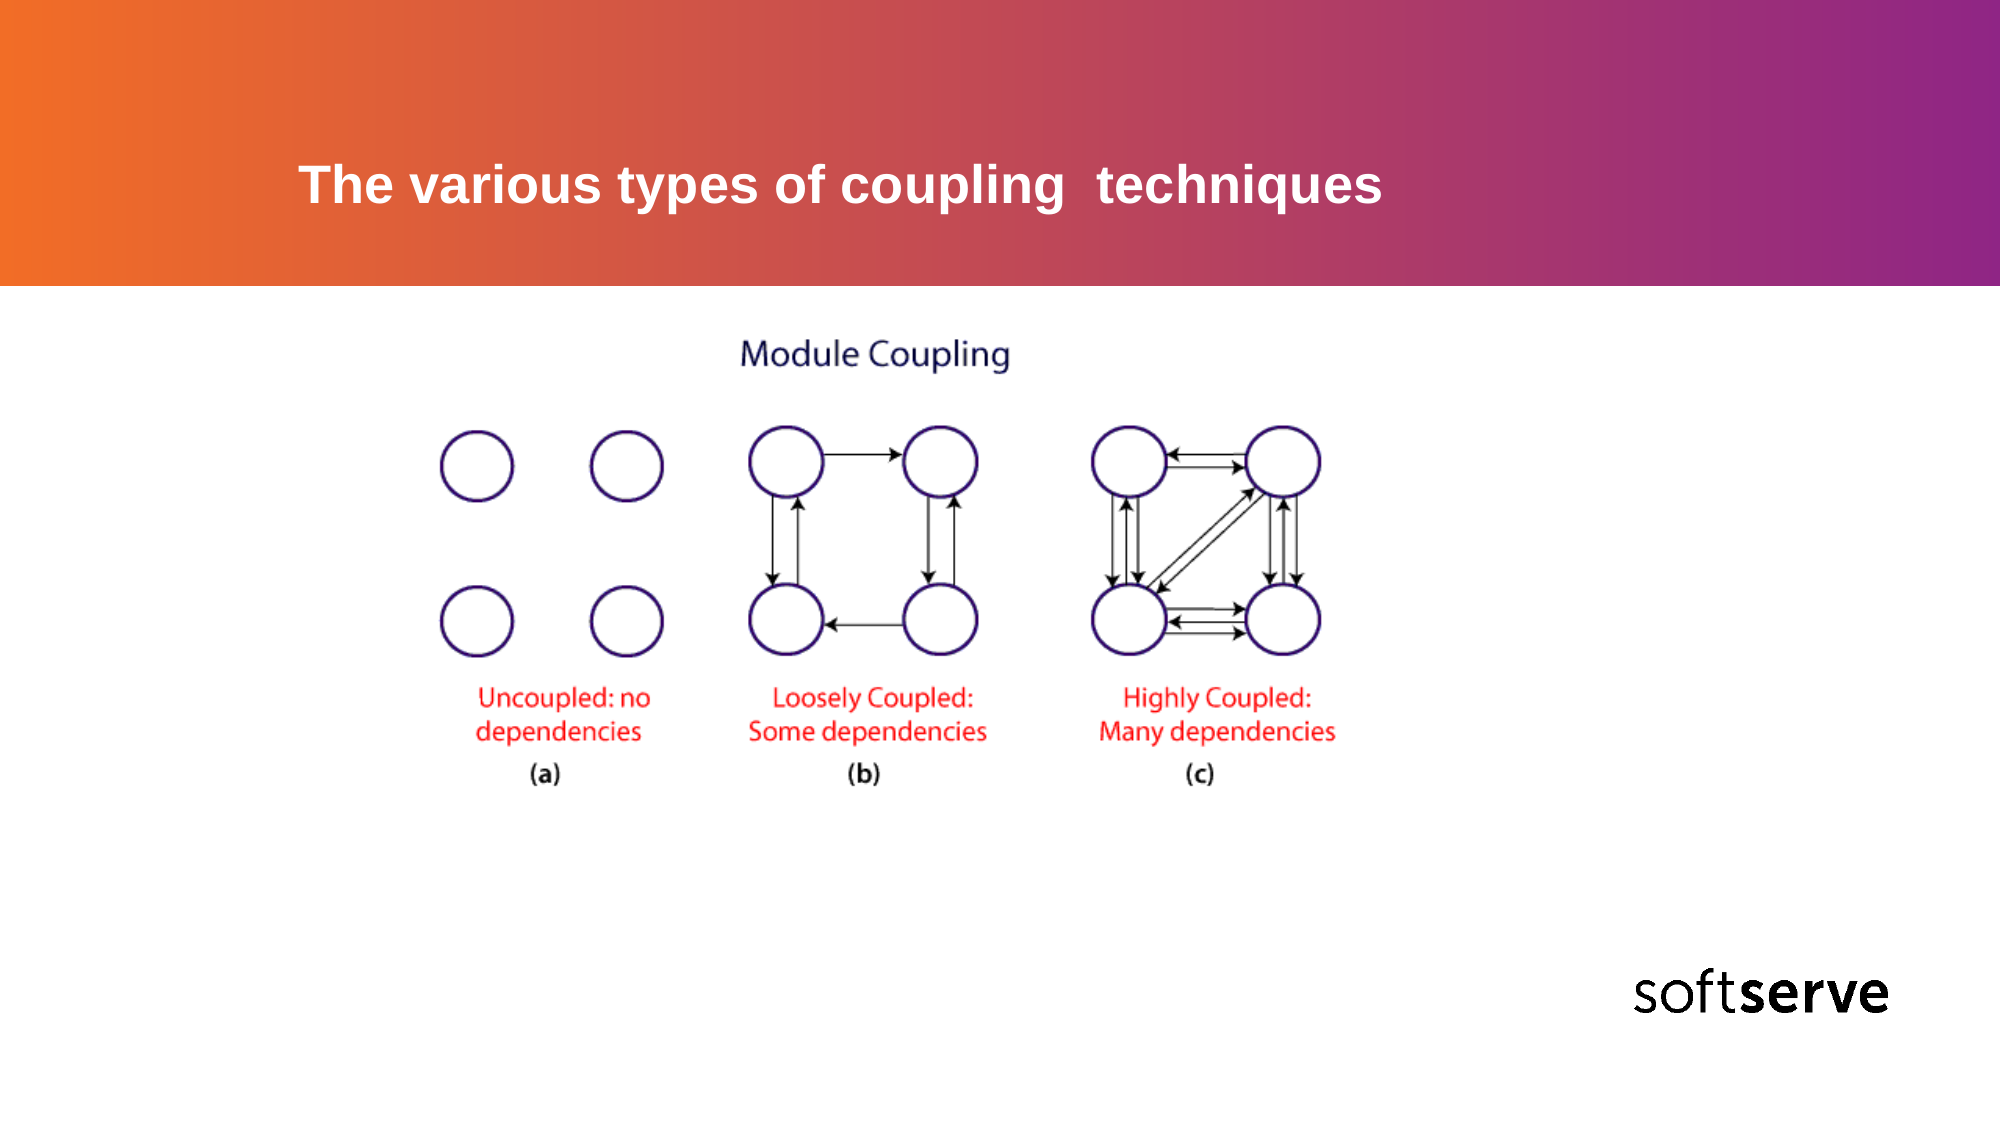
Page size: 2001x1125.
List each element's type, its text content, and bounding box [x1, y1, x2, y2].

picture [1634, 968, 1888, 1013]
picture [420, 324, 1359, 794]
text_box The various types of coupling techniques [177, 147, 1506, 223]
